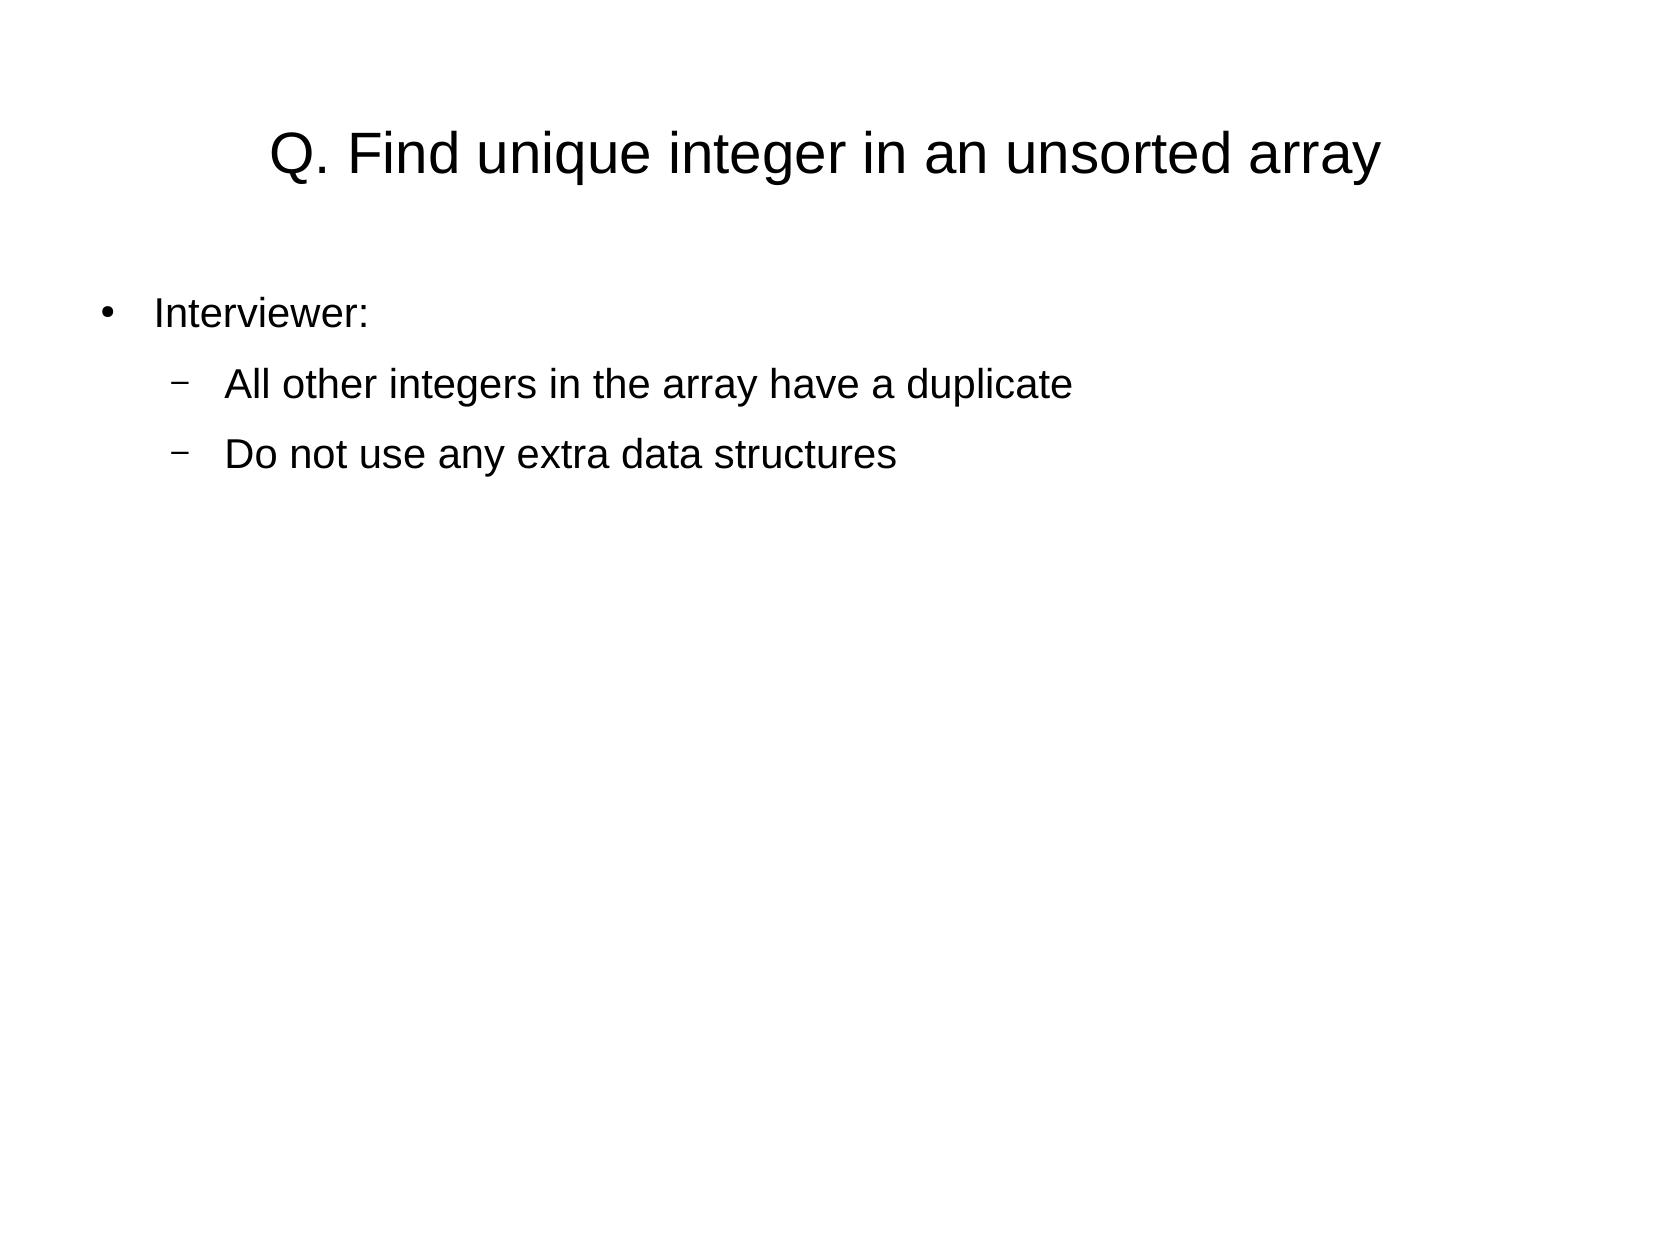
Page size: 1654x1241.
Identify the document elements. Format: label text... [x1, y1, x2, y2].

title Q. Find unique integer in an unsorted array [82, 49, 1571, 257]
list Interviewer: All other integers in the array have a duplicate Do not use any extra data structures [82, 290, 1571, 1010]
